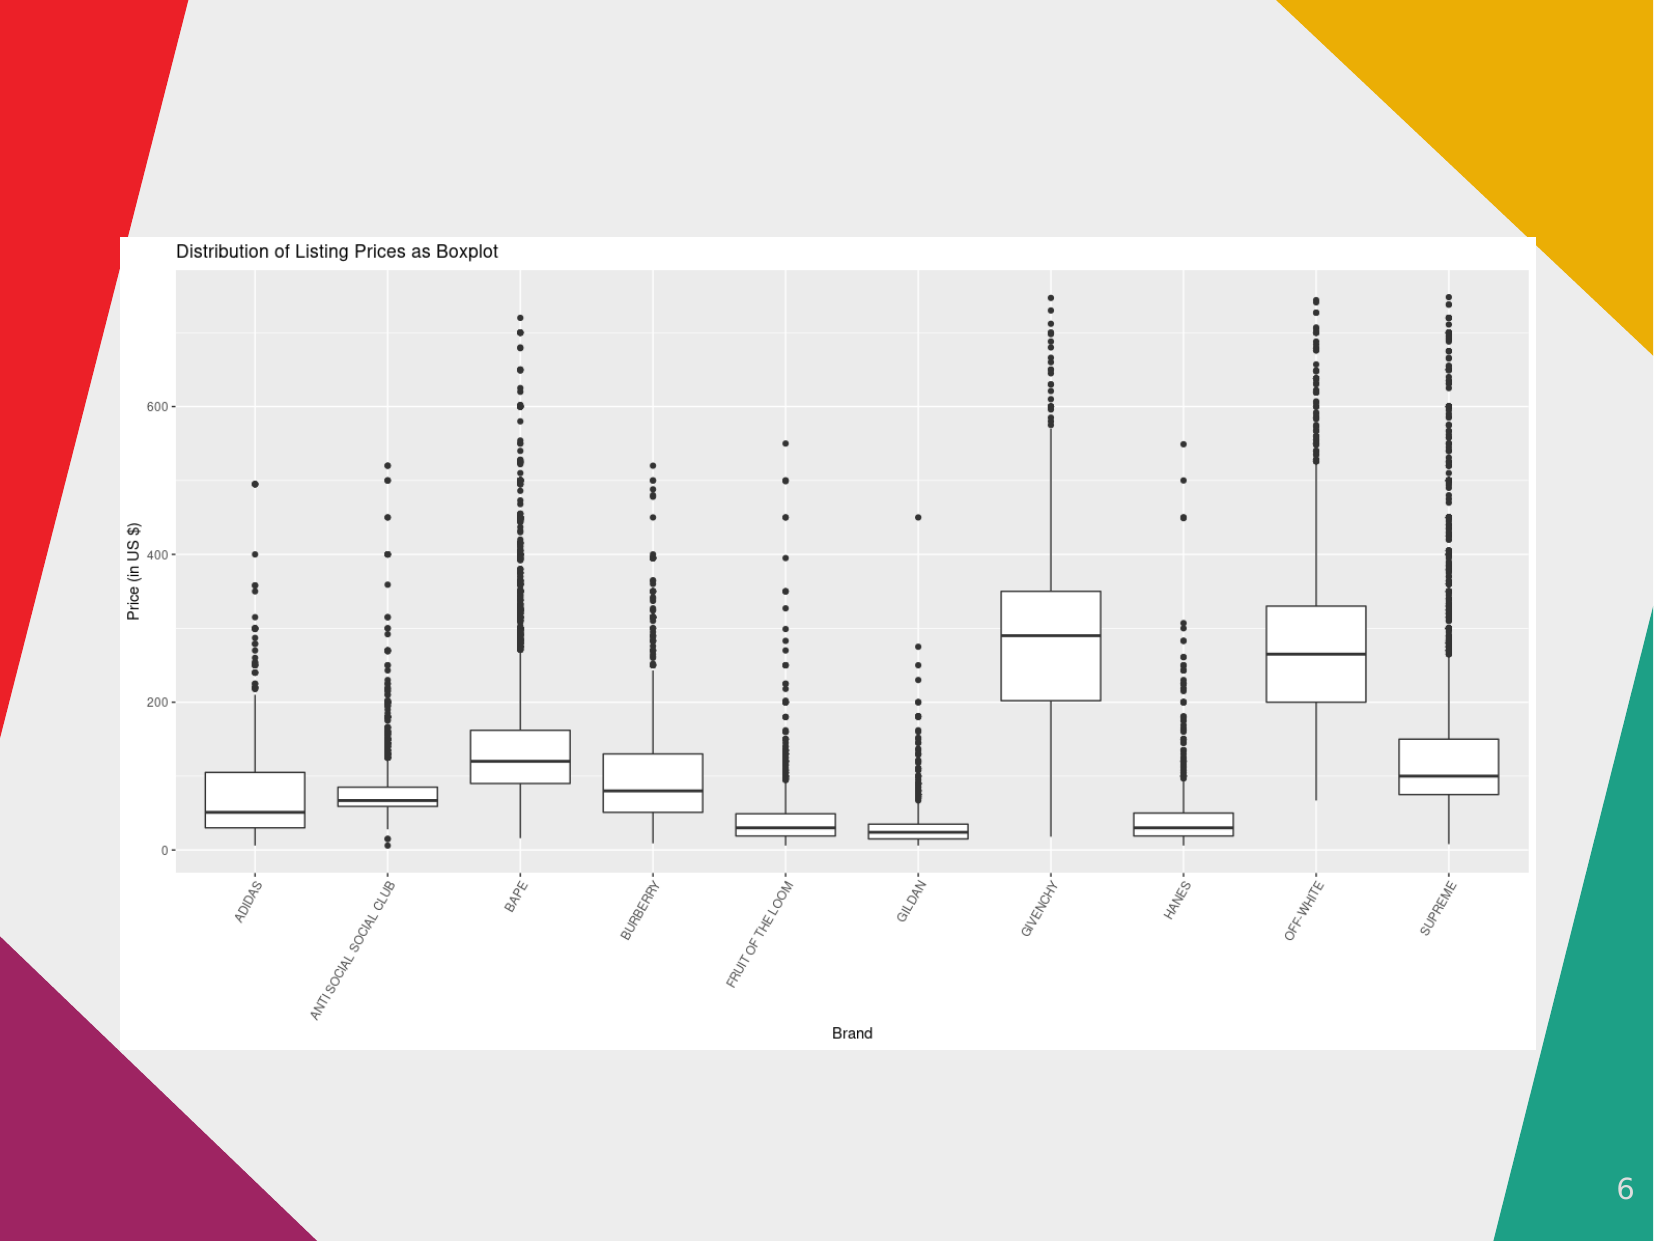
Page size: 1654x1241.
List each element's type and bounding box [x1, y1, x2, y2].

picture [120, 237, 1536, 1051]
